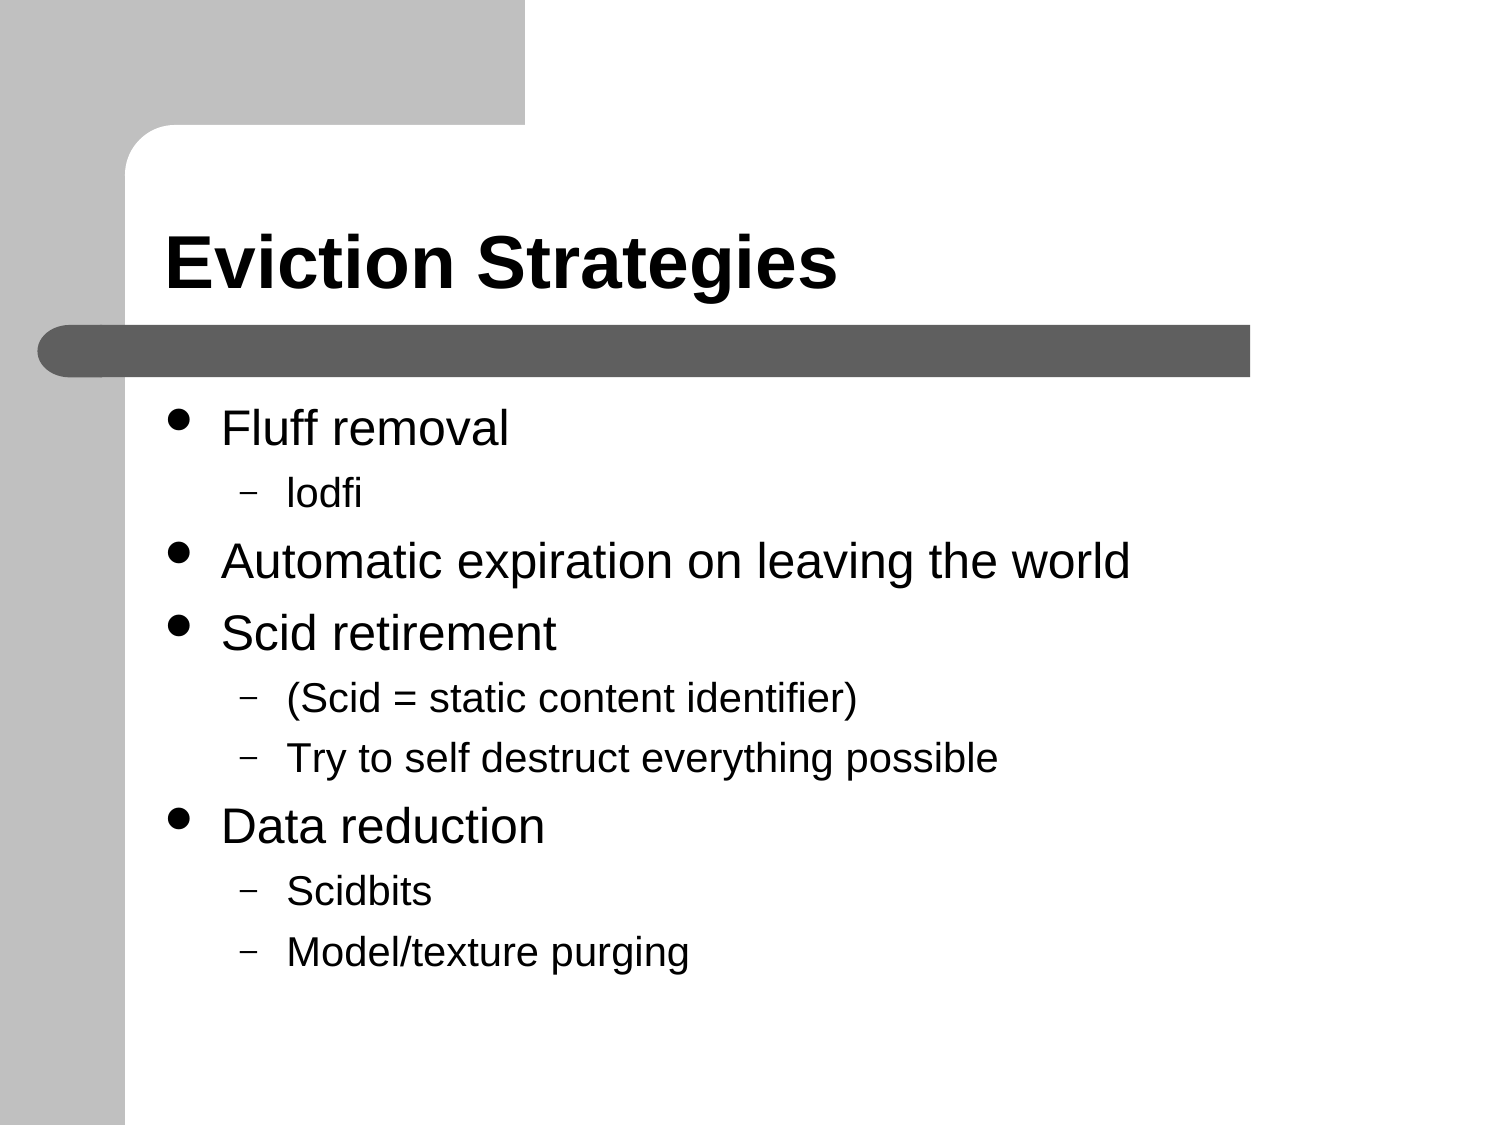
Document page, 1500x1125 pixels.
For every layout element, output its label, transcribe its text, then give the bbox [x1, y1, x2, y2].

title Eviction Strategies [149, 124, 1463, 313]
list Fluff removal lodfi Automatic expiration on leaving the world Scid retirement (Scid = static content identifier) Try to self destruct everything possible Data reduction Scidbits Model/texture purging [149, 387, 1463, 1000]
